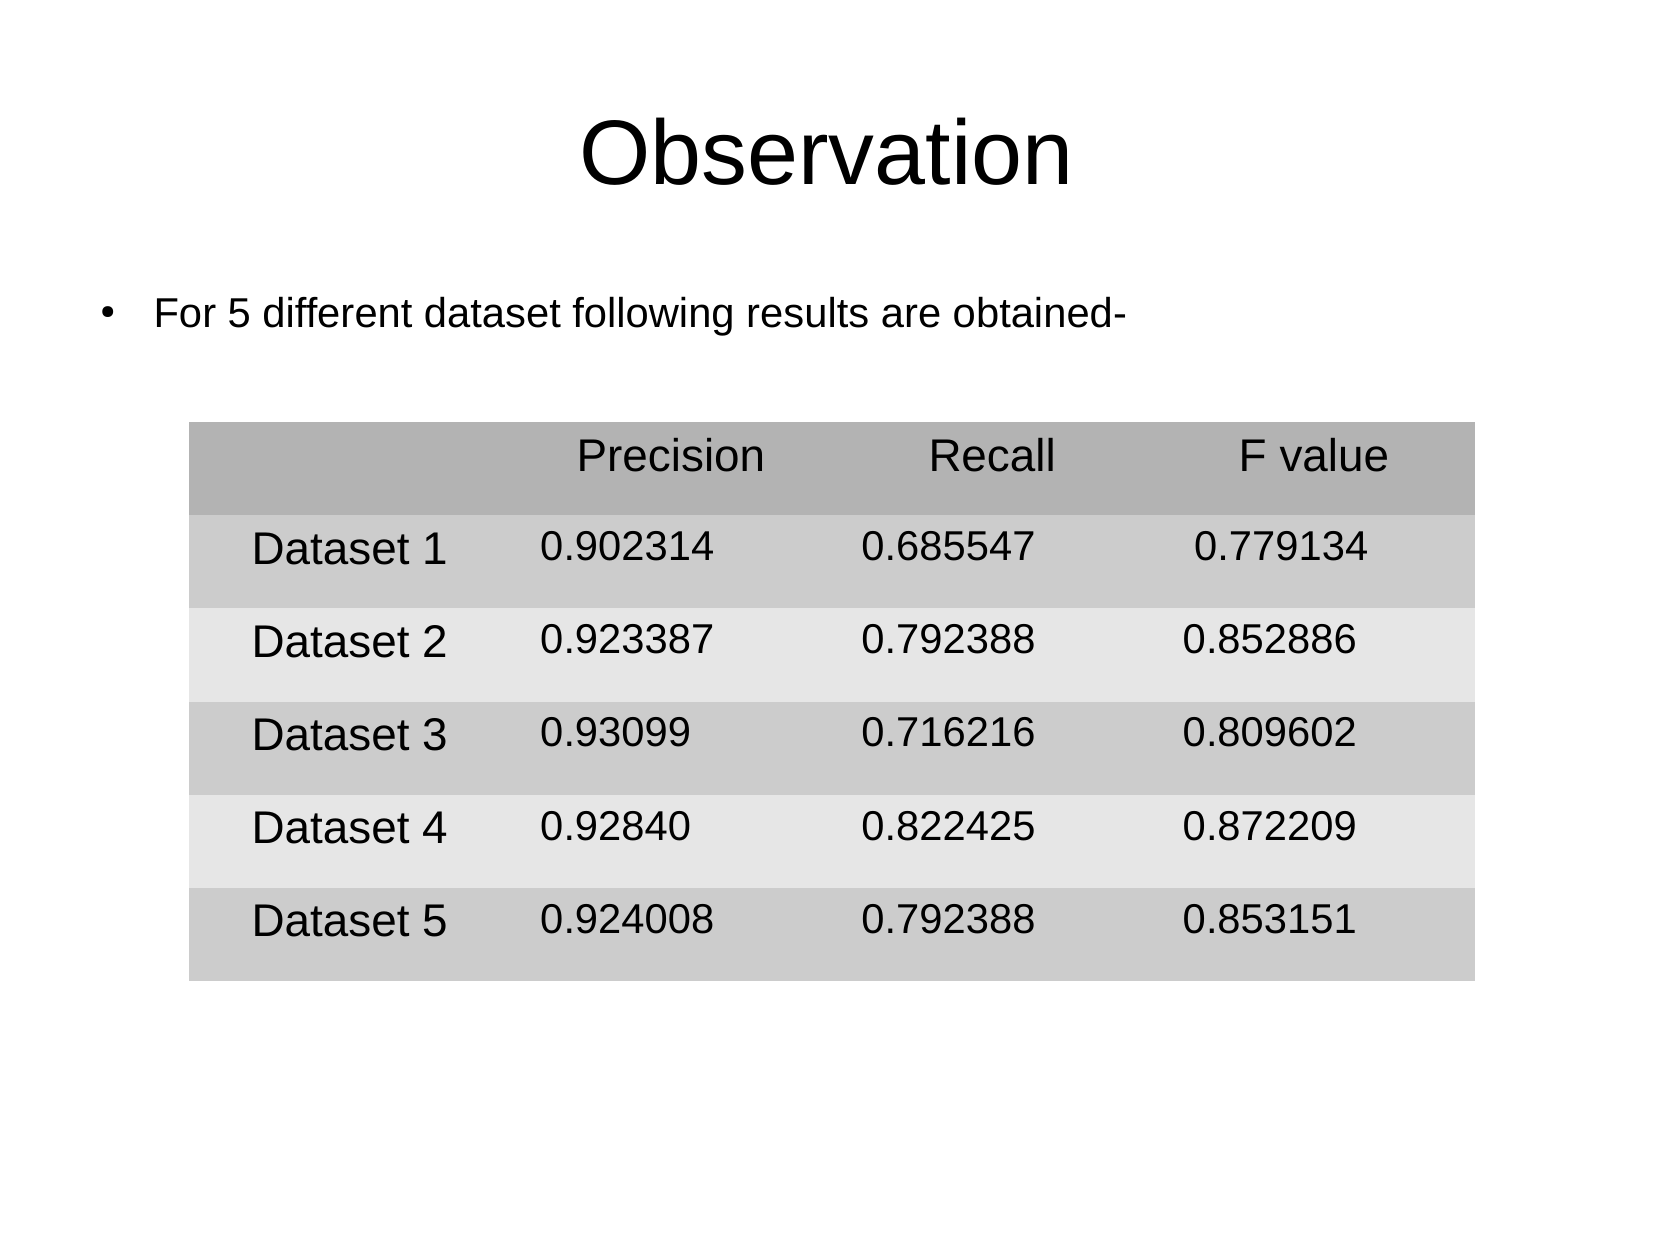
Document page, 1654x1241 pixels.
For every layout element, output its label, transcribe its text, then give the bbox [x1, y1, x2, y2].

table_cell 0.923387 [510, 608, 832, 702]
table_cell Dataset 4 [189, 795, 510, 888]
table_cell Dataset 3 [189, 702, 510, 795]
table_cell 0.92840 [510, 795, 832, 888]
table_cell 0.779134 [1153, 515, 1475, 608]
table_cell 0.822425 [832, 795, 1153, 888]
table_cell 0.792388 [832, 888, 1153, 981]
table_header Recall [832, 422, 1153, 515]
table_cell Dataset 5 [189, 888, 510, 981]
table_cell 0.809602 [1153, 702, 1475, 795]
table_header Precision [510, 422, 832, 515]
table_cell 0.853151 [1153, 888, 1475, 981]
table_cell 0.852886 [1153, 608, 1475, 702]
table_cell 0.792388 [832, 608, 1153, 702]
table_cell 0.902314 [510, 515, 832, 608]
table_cell 0.924008 [510, 888, 832, 981]
table_cell Dataset 1 [189, 515, 510, 608]
table_header [189, 422, 510, 515]
table_header F value [1153, 422, 1475, 515]
list For 5 different dataset following results are obtained- [82, 290, 1538, 1010]
table_cell 0.685547 [832, 515, 1153, 608]
table_cell Dataset 2 [189, 608, 510, 702]
table_cell 0.872209 [1153, 795, 1475, 888]
table_cell 0.716216 [832, 702, 1153, 795]
table_cell 0.93099 [510, 702, 832, 795]
title Observation [82, 49, 1571, 257]
